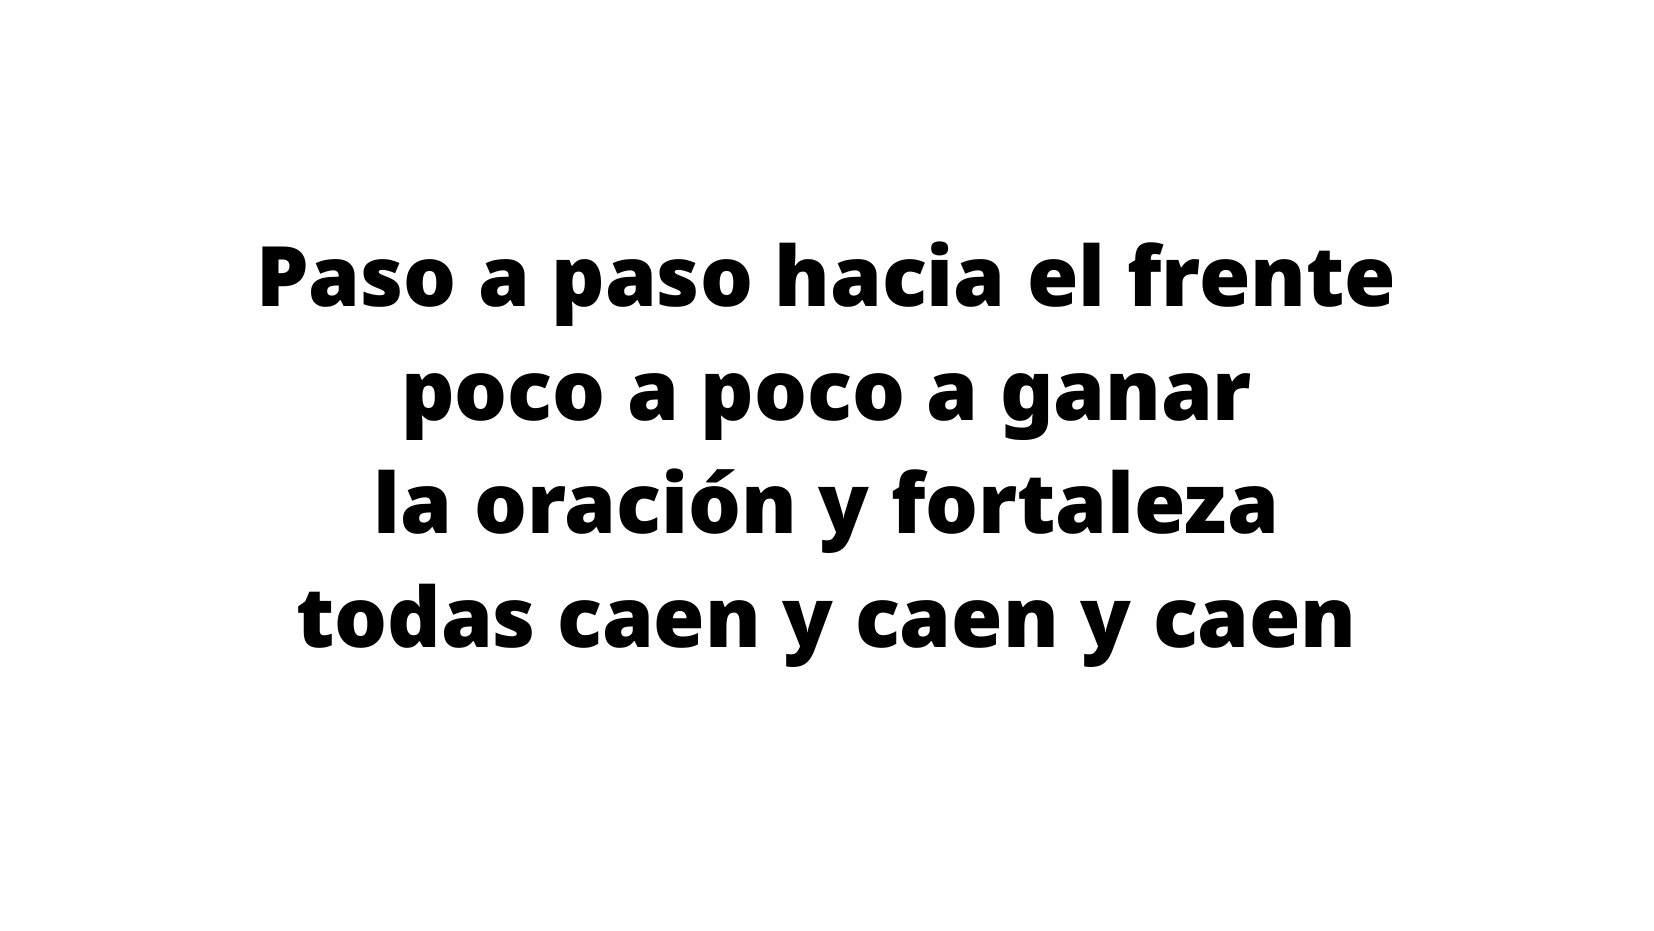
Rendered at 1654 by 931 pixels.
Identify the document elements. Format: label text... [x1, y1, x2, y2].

list Paso a paso hacia el frente poco a poco a ganar la oración y fortaleza todas caen y caen y caen [82, 217, 1571, 758]
